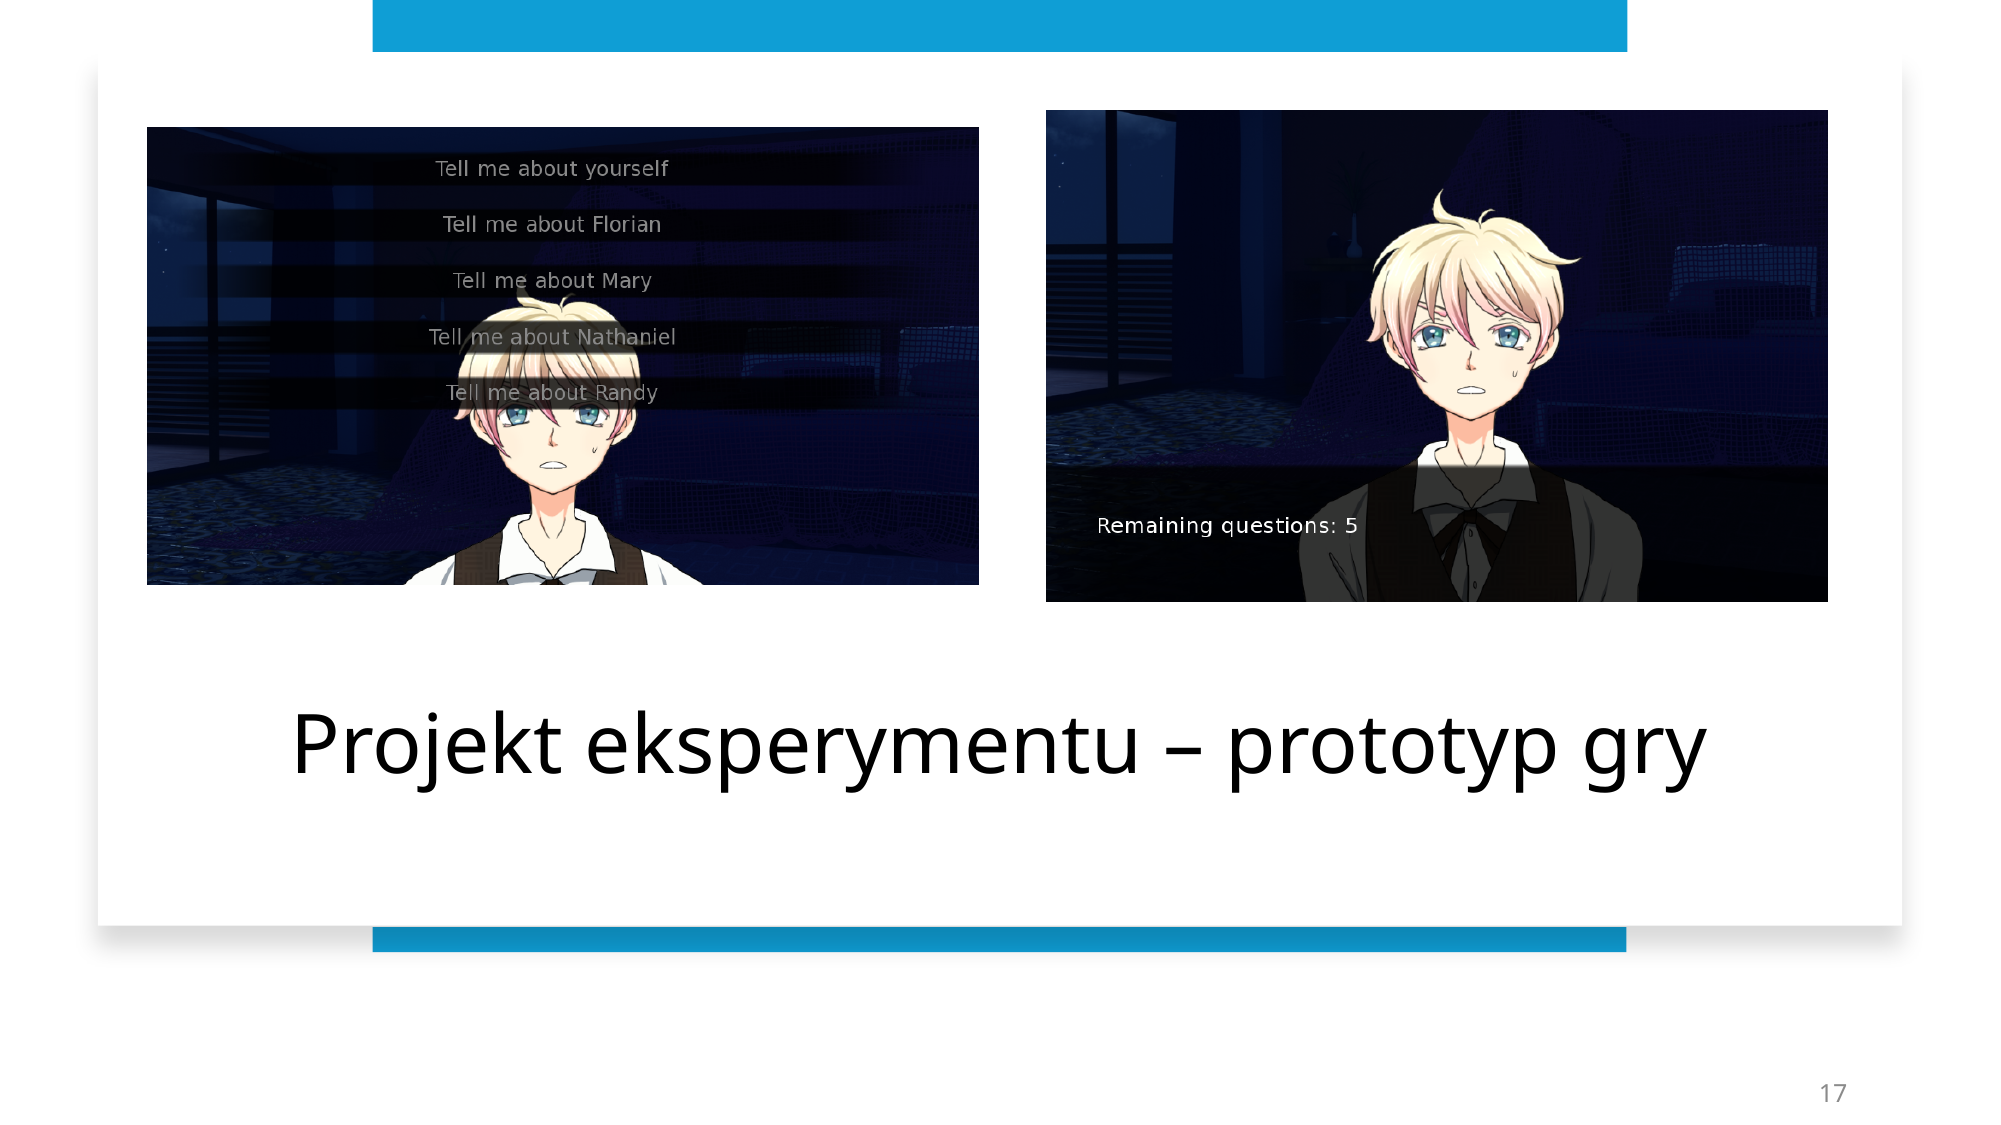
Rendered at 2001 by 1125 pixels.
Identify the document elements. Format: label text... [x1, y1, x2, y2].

title Projekt eksperymentu – prototyp gry [173, 646, 1826, 800]
text_box [0, 0, 2000, 1125]
picture [1046, 110, 1828, 603]
slide_number <number> [1412, 1065, 1863, 1125]
picture [147, 127, 979, 585]
